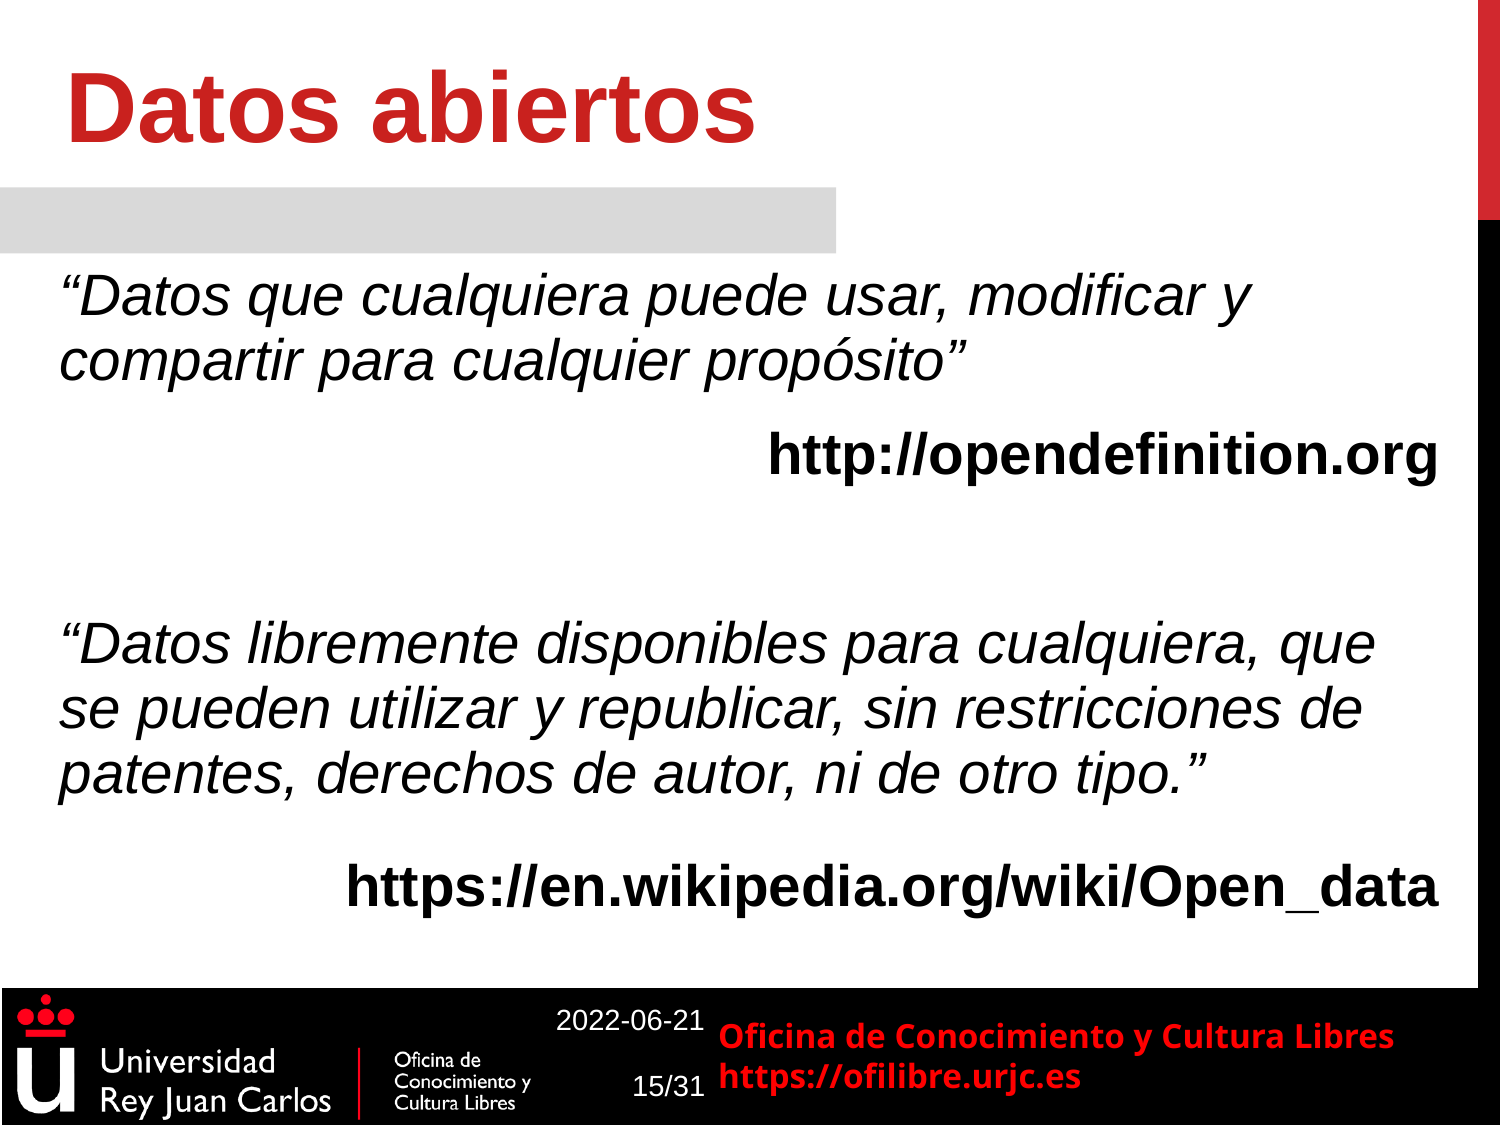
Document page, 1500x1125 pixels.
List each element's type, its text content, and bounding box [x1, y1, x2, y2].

title [75, 7, 1425, 196]
picture [17, 994, 531, 1120]
text_box Datos abiertos [50, 45, 816, 174]
text_box “Datos que cualquiera puede usar, modificar y compartir para cualquier propósito” http://opendefinition.org “Datos libremente disponibles para cualquiera, que se pueden utilizar y republicar, sin restricciones de patentes, derechos de autor, ni de otro tipo.” https://en.wikipedia.org/wiki/Open_data [45, 254, 1456, 926]
